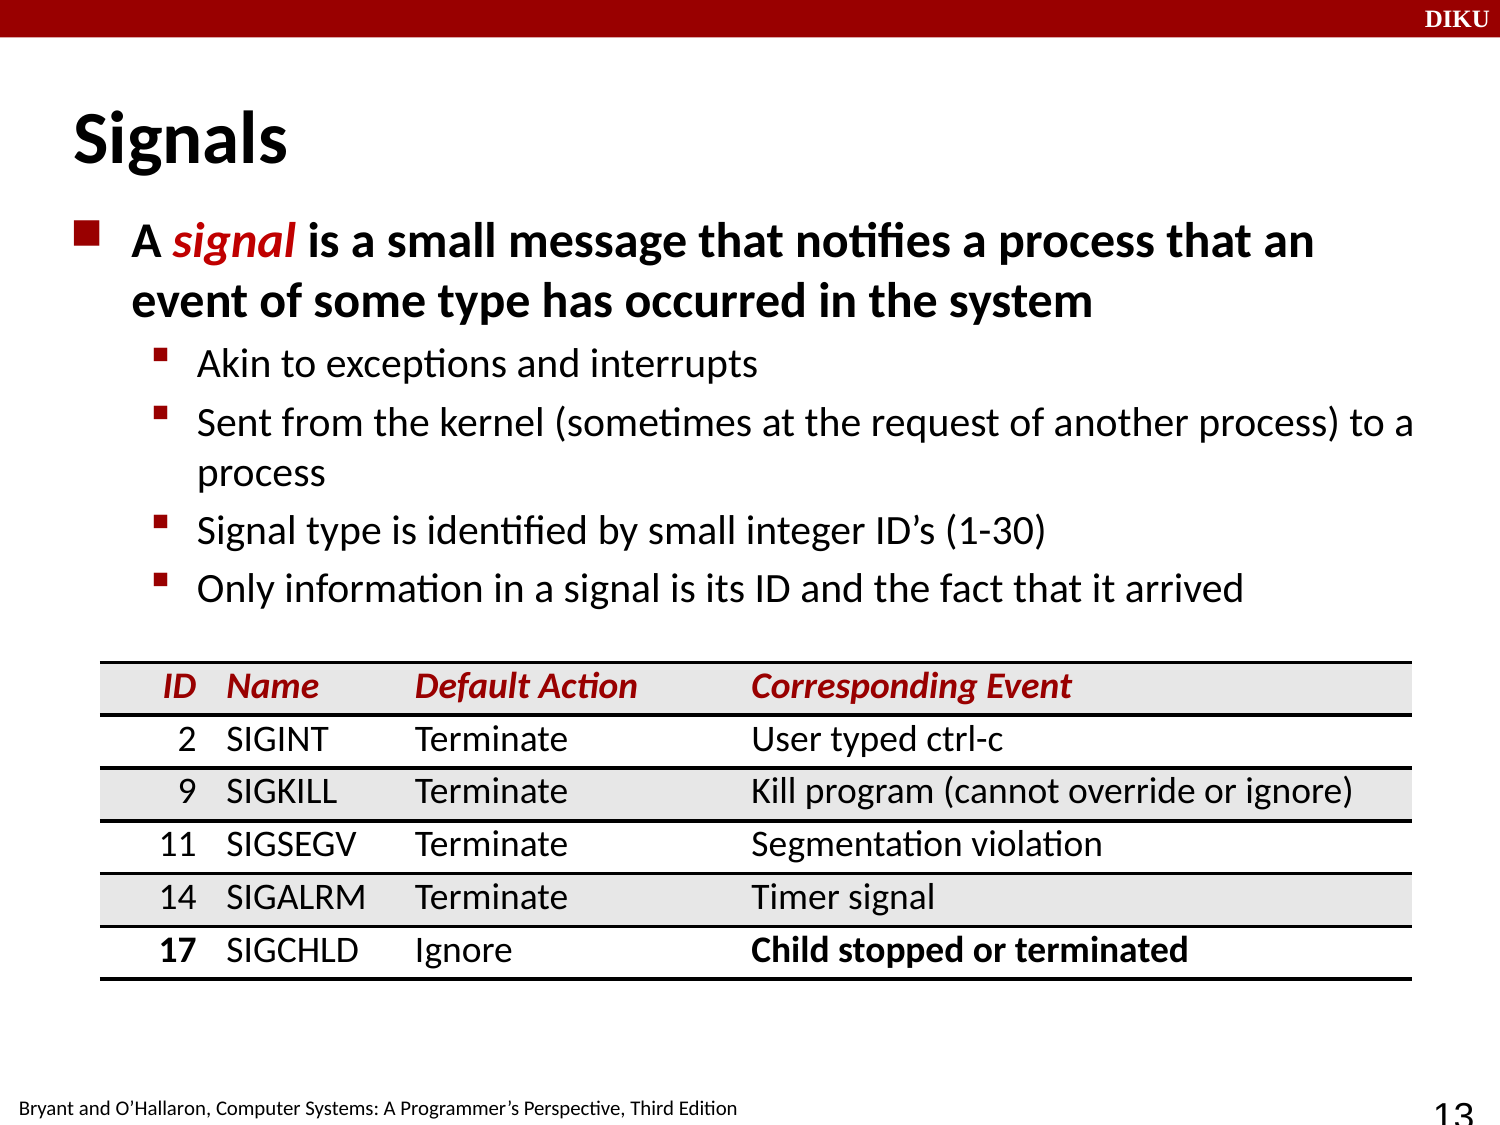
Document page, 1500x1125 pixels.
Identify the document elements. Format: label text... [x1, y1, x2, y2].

table_cell SIGKILL [211, 770, 400, 819]
table_cell Segmentation violation [737, 823, 1412, 872]
table_cell SIGALRM [211, 875, 400, 925]
table_cell Terminate [400, 770, 737, 819]
table_cell 2 [100, 717, 211, 766]
table_header ID [100, 664, 211, 713]
table_cell SIGSEGV [211, 823, 400, 872]
table_header Default Action [400, 664, 737, 713]
table_header Corresponding Event [737, 664, 1412, 713]
text_box Signals [58, 71, 1304, 197]
text_box A signal is a small message that notifies a process that an event of some type has occurred in the system Akin to exceptions and interrupts Sent from the kernel (sometimes at the request of another process) to a process Signal type is identified by small integer ID’s (1-30) Only information in a signal is its ID and the fact that it arrived [60, 200, 1438, 650]
table_cell Child stopped or terminated [737, 928, 1412, 977]
table_cell Terminate [400, 823, 737, 872]
table_cell Kill program (cannot override or ignore) [737, 770, 1412, 819]
table_cell SIGINT [211, 717, 400, 766]
table_cell User typed ctrl-c [737, 717, 1412, 766]
table_cell Terminate [400, 717, 737, 766]
table_cell Ignore [400, 928, 737, 977]
table_cell Timer signal [737, 875, 1412, 925]
table_cell SIGCHLD [211, 928, 400, 977]
table_header Name [211, 664, 400, 713]
table_cell 14 [100, 875, 211, 925]
table_cell 9 [100, 770, 211, 819]
table_cell 17 [100, 928, 211, 977]
table_cell 11 [100, 823, 211, 872]
table_cell Terminate [400, 875, 737, 925]
